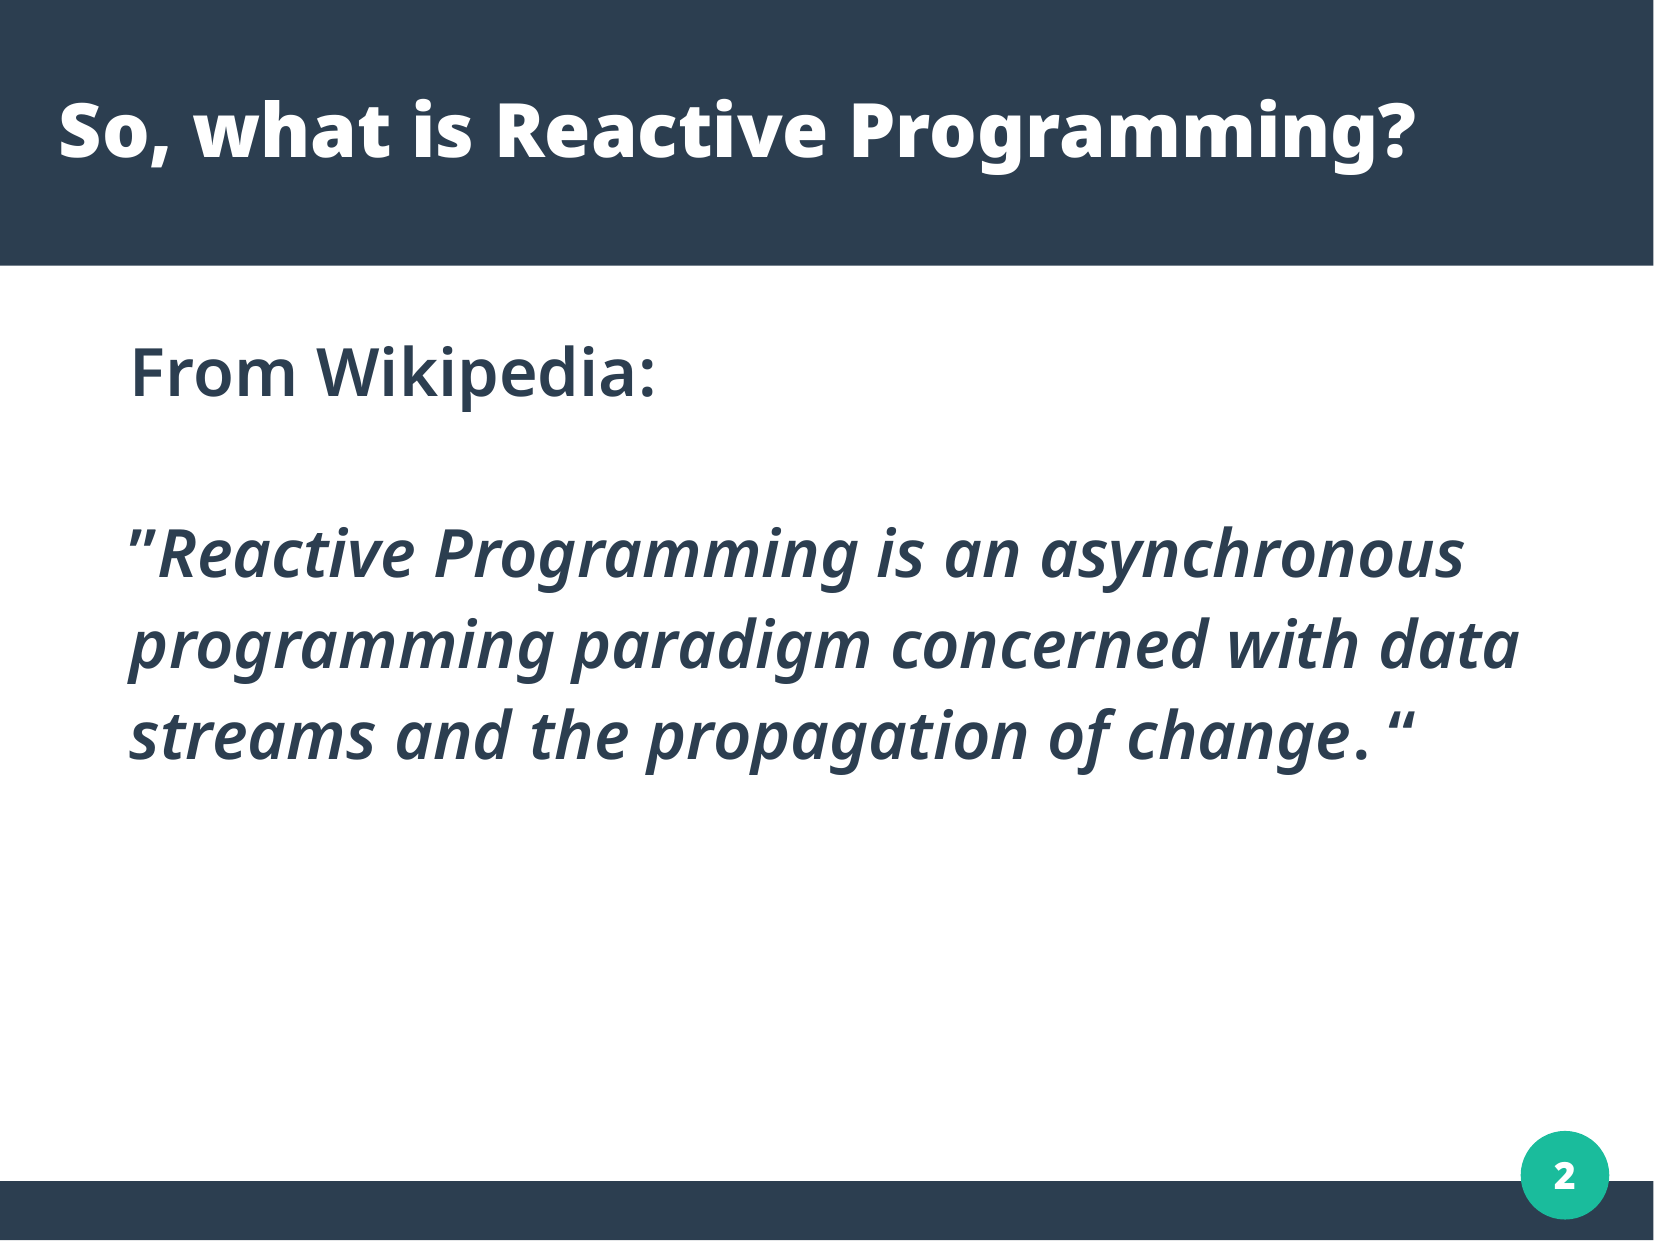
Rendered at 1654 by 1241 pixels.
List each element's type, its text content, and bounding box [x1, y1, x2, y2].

list From Wikipedia: ”Reactive Programming is an asynchronous programming paradigm concerned with data streams and the propagation of change. “ [59, 324, 1595, 1152]
title So, what is Reactive Programming? [59, 49, 1595, 207]
